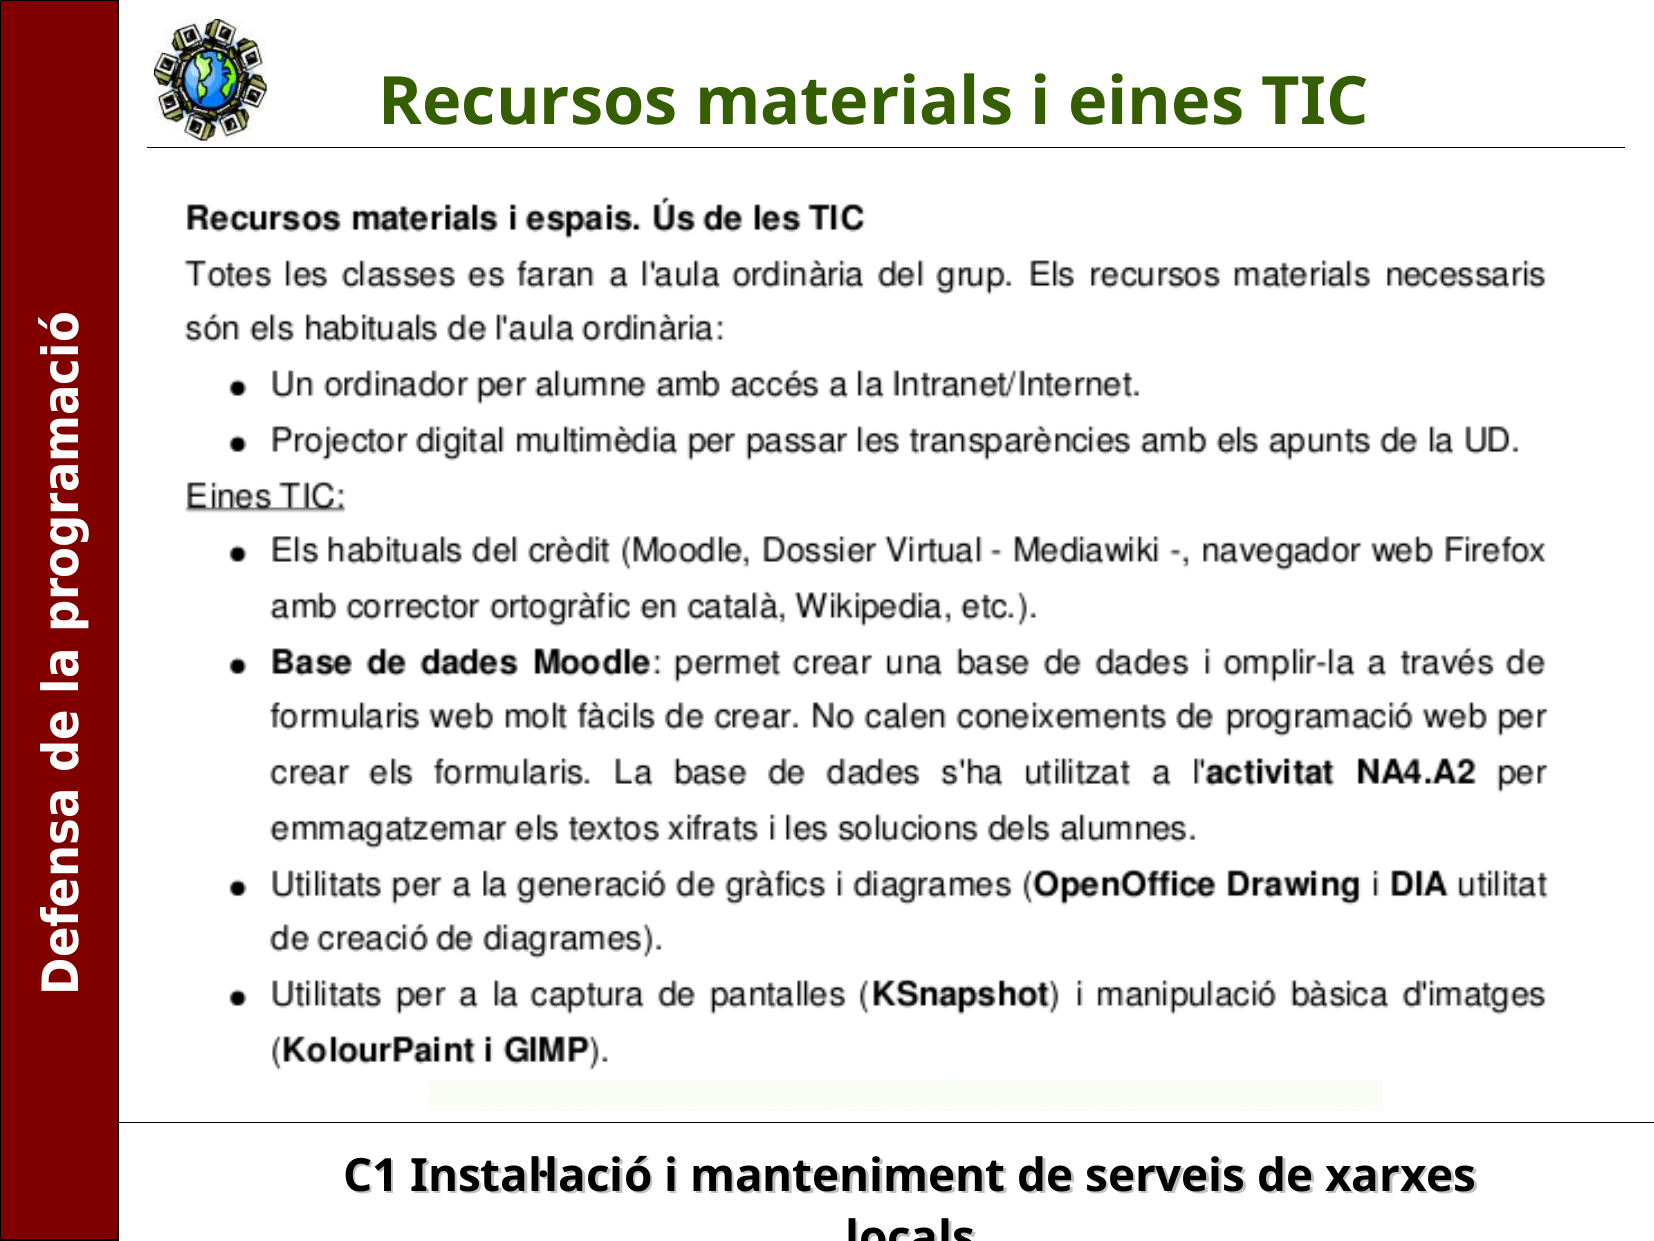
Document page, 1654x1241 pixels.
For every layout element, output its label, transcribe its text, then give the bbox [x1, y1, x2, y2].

title Recursos materials i eines TIC [129, 56, 1619, 141]
picture [154, 19, 268, 56]
picture [168, 183, 1590, 1111]
